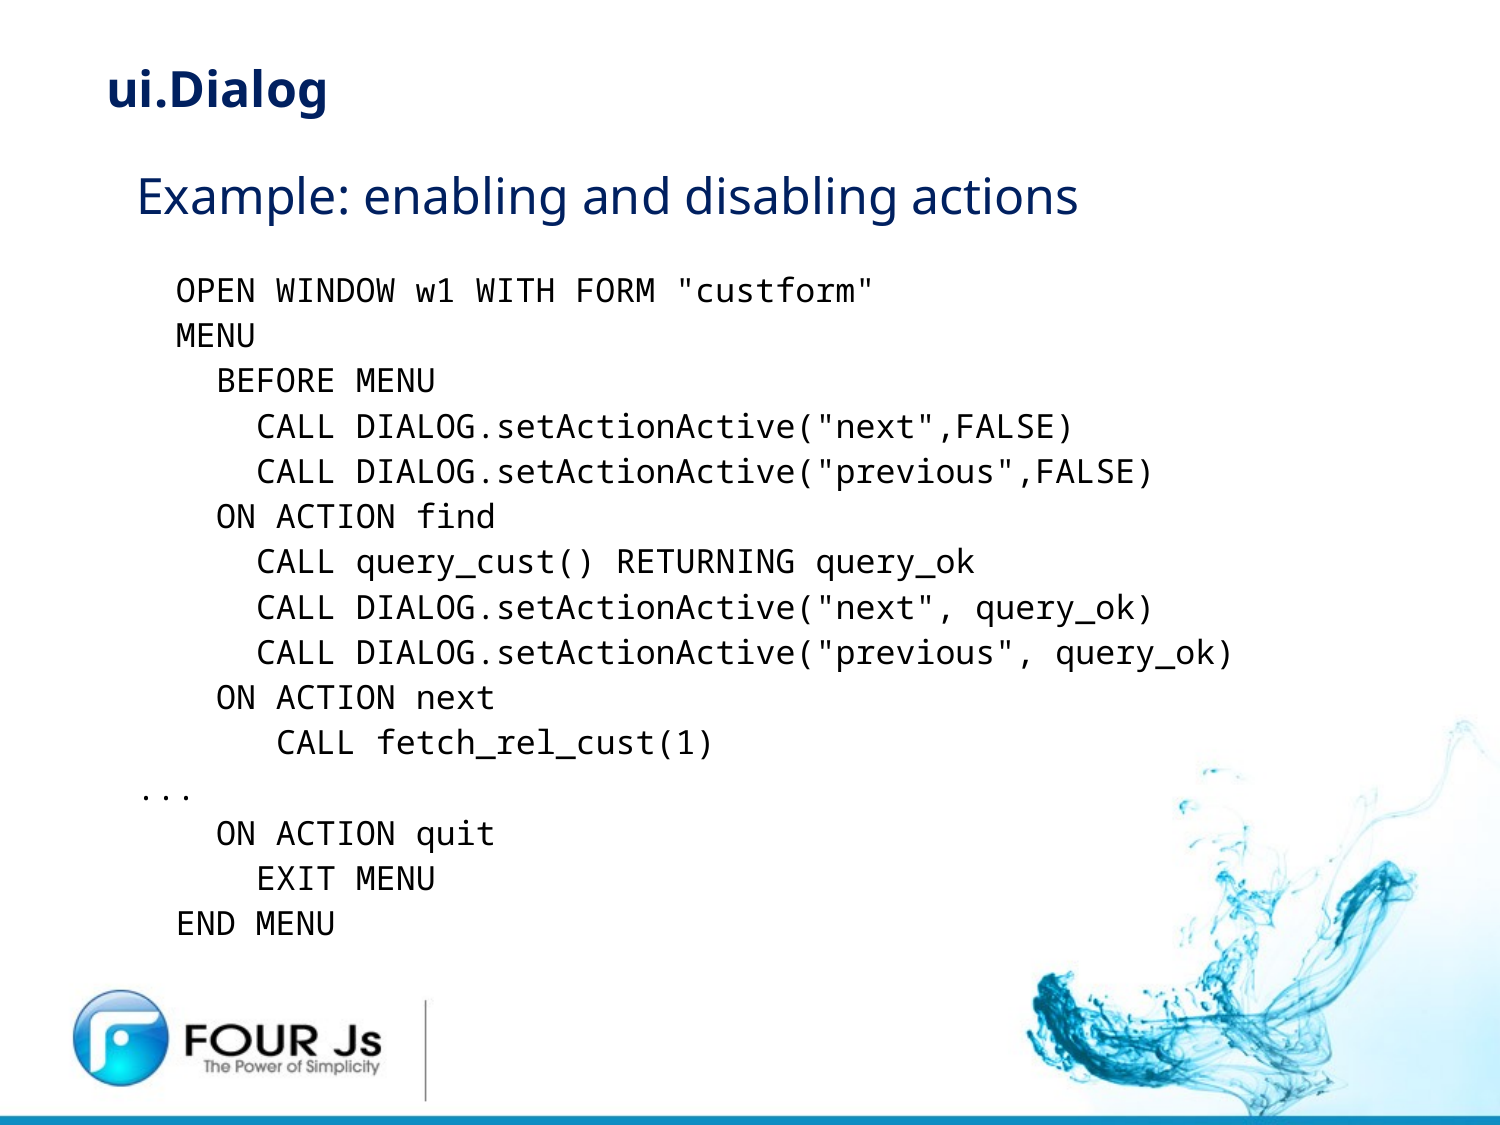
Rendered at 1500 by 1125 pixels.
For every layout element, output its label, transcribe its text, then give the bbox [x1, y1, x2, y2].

title ui.Dialog [106, 35, 1388, 142]
picture [0, 0, 1500, 1122]
text_box Example: enabling and disabling actions OPEN WINDOW w1 WITH FORM "custform" MENU BEFORE MENU CALL DIALOG.setActionActive("next",FALSE) CALL DIALOG.setActionActive("previous",FALSE) ON ACTION find CALL query_cust() RETURNING query_ok CALL DIALOG.setActionActive("next", query_ok) CALL DIALOG.setActionActive("previous", query_ok) ON ACTION next CALL fetch_rel_cust(1) ... ON ACTION quit EXIT MENU END MENU [121, 153, 1418, 984]
